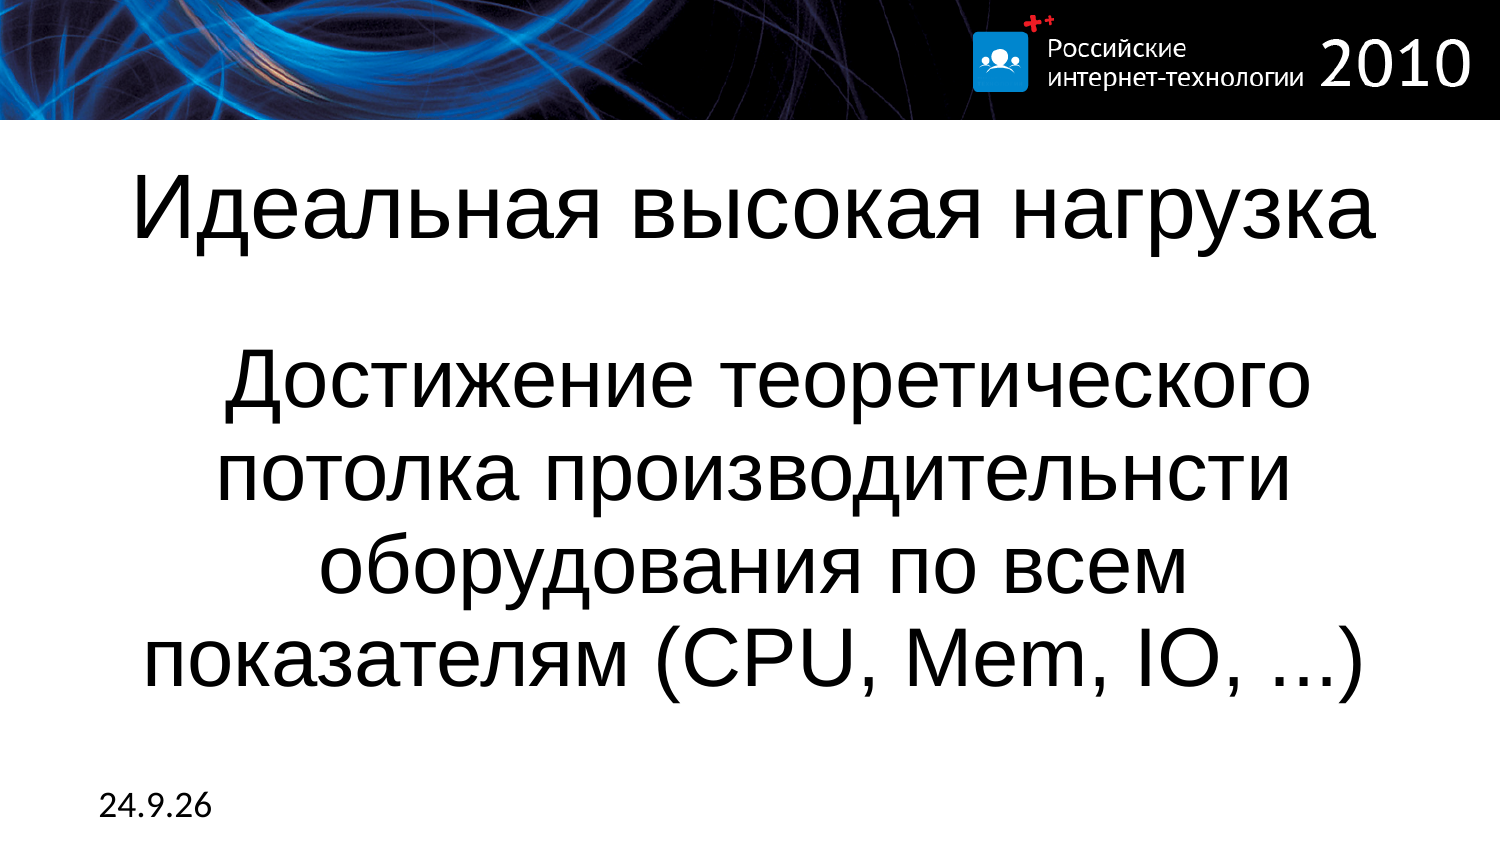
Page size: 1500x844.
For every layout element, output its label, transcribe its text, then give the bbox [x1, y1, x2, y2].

picture [0, 0, 1500, 120]
subtitle Достижение теоретического потолка производительнсти оборудования по всем показателям (CPU, Mem, IO, ...) [79, 272, 1430, 765]
title Идеальная высокая нагрузка [79, 149, 1430, 264]
